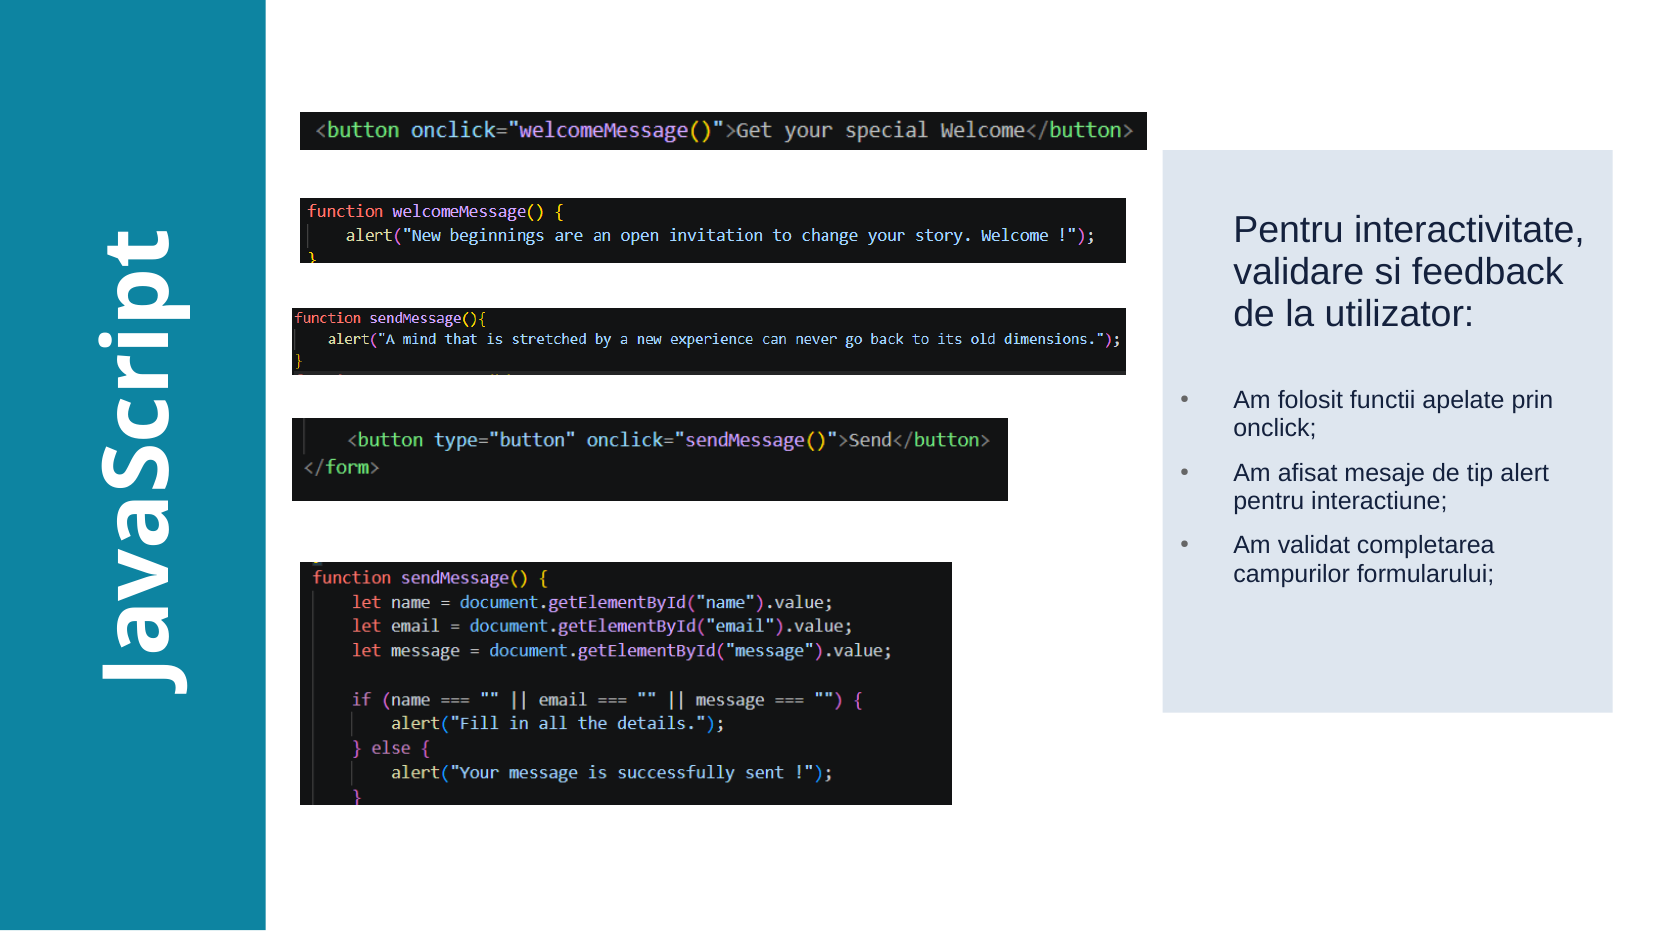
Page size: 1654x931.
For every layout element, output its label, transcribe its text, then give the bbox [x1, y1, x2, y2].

picture [300, 562, 952, 805]
title JavaScript [29, 44, 237, 872]
list Pentru interactivitate, validare si feedback de la utilizator: Am folosit functii apelate prin onclick; Am afisat mesaje de tip alert pentru interactiune; Am validat completarea campurilor formularului; [1162, 150, 1613, 713]
picture [292, 418, 1008, 501]
picture [300, 198, 1126, 263]
picture [292, 308, 1126, 376]
picture [300, 112, 1147, 150]
